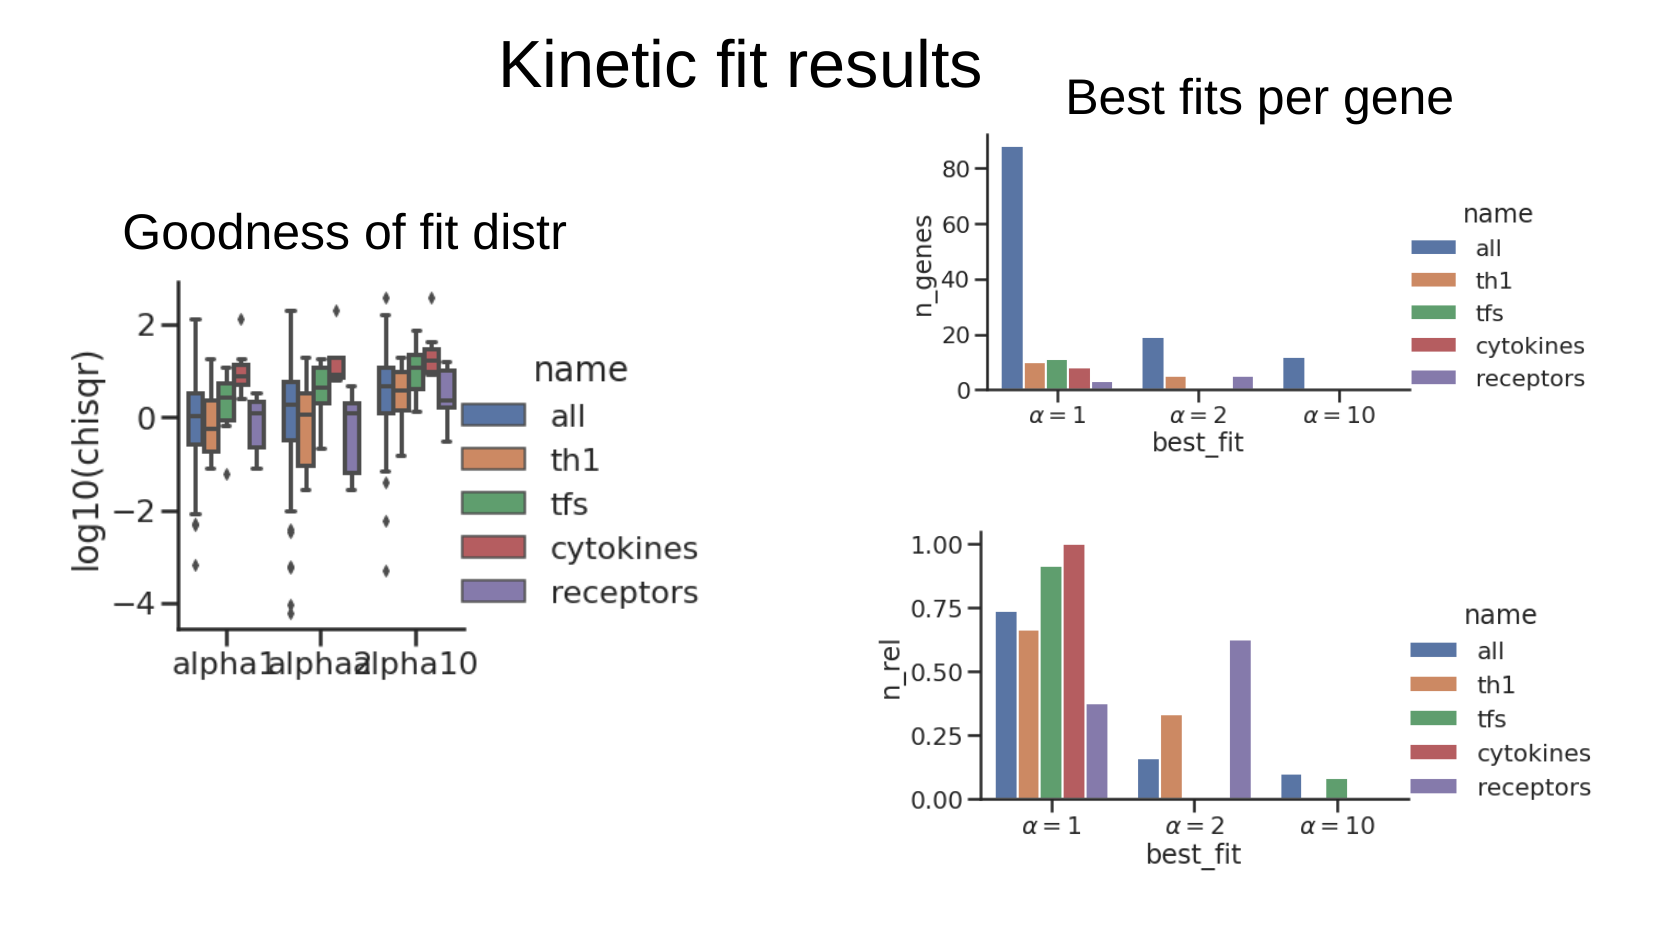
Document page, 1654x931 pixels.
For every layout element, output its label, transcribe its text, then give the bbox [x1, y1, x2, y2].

title Kinetic fit results [0, 24, 1486, 106]
picture [60, 272, 727, 691]
picture [870, 524, 1613, 878]
title Best fits per gene [1005, 60, 1516, 136]
title Goodness of fit distr [90, 195, 601, 271]
picture [904, 127, 1606, 466]
